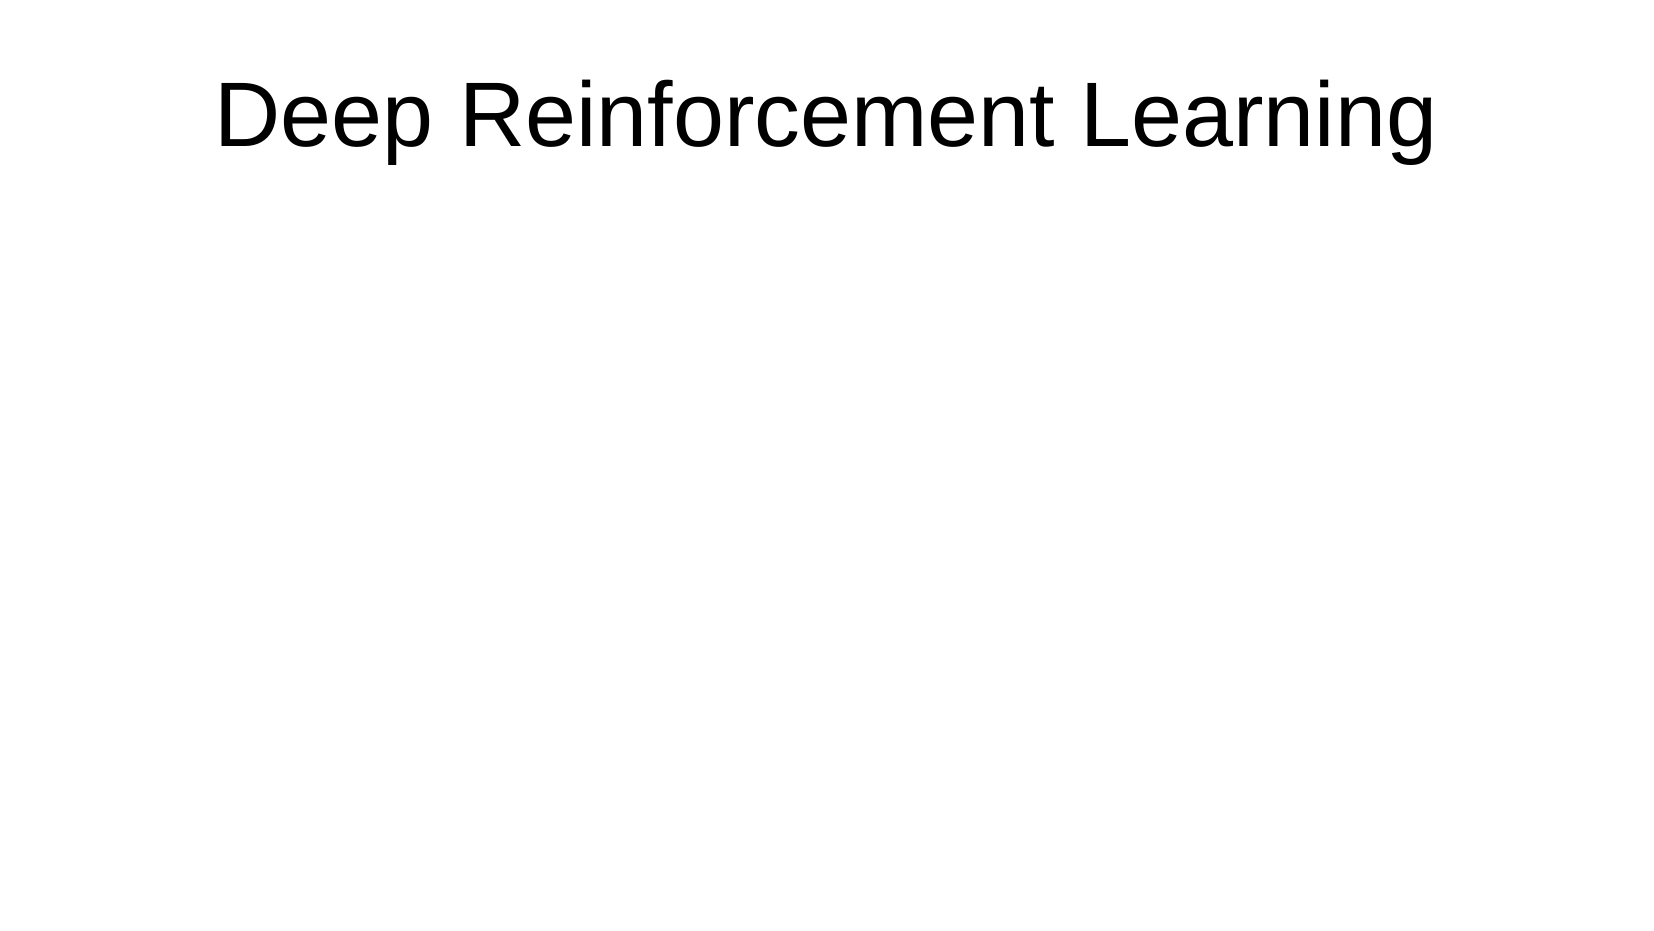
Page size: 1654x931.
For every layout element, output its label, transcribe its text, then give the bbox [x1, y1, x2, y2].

title Deep Reinforcement Learning [82, 37, 1571, 193]
